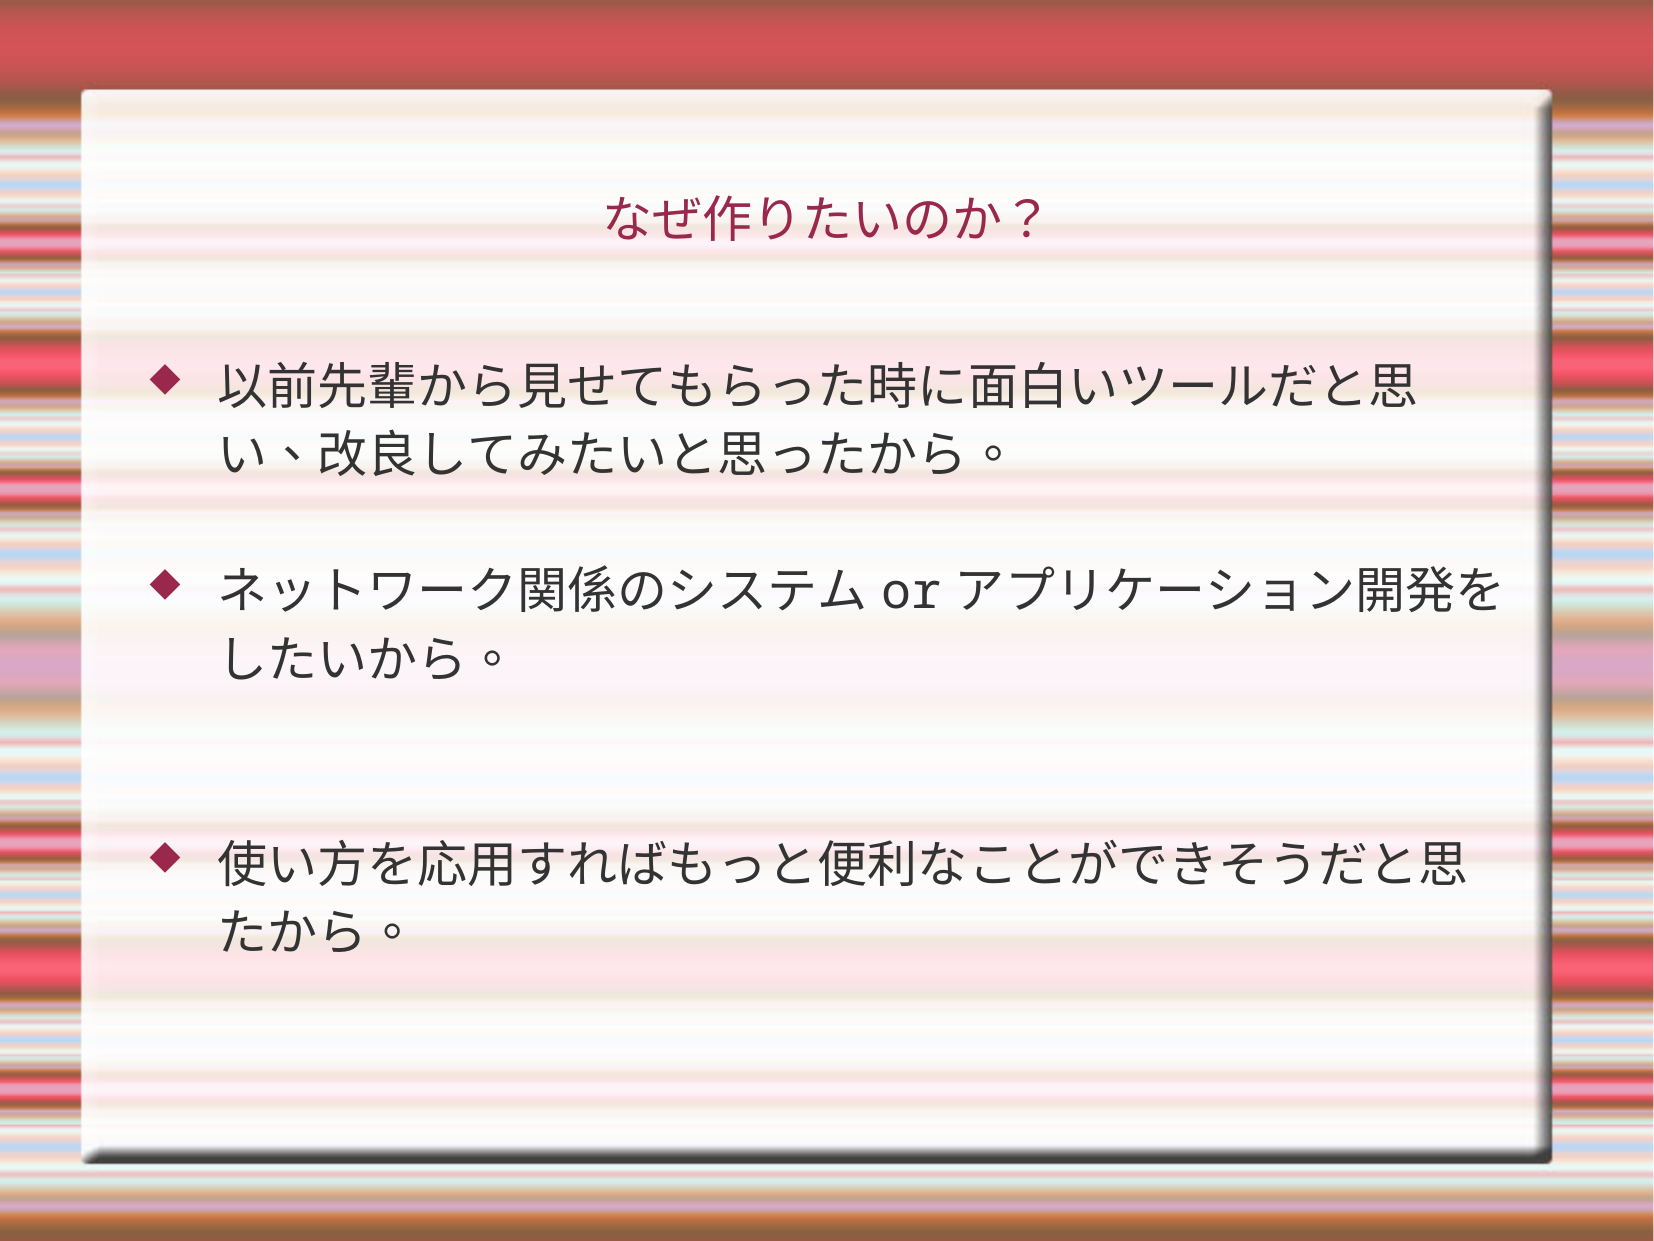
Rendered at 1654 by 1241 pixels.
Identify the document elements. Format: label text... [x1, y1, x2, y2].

picture [0, 0, 1654, 1241]
list 以前先輩から見せてもらった時に面白いツールだと思い、改良してみたいと思ったから。 ネットワーク関係のシステムorアプリケーション開発をしたいから。 使い方を応用すればもっと便利なことができそうだと思たから。 [134, 350, 1516, 1070]
title なぜ作りたいのか？ [121, 114, 1534, 322]
